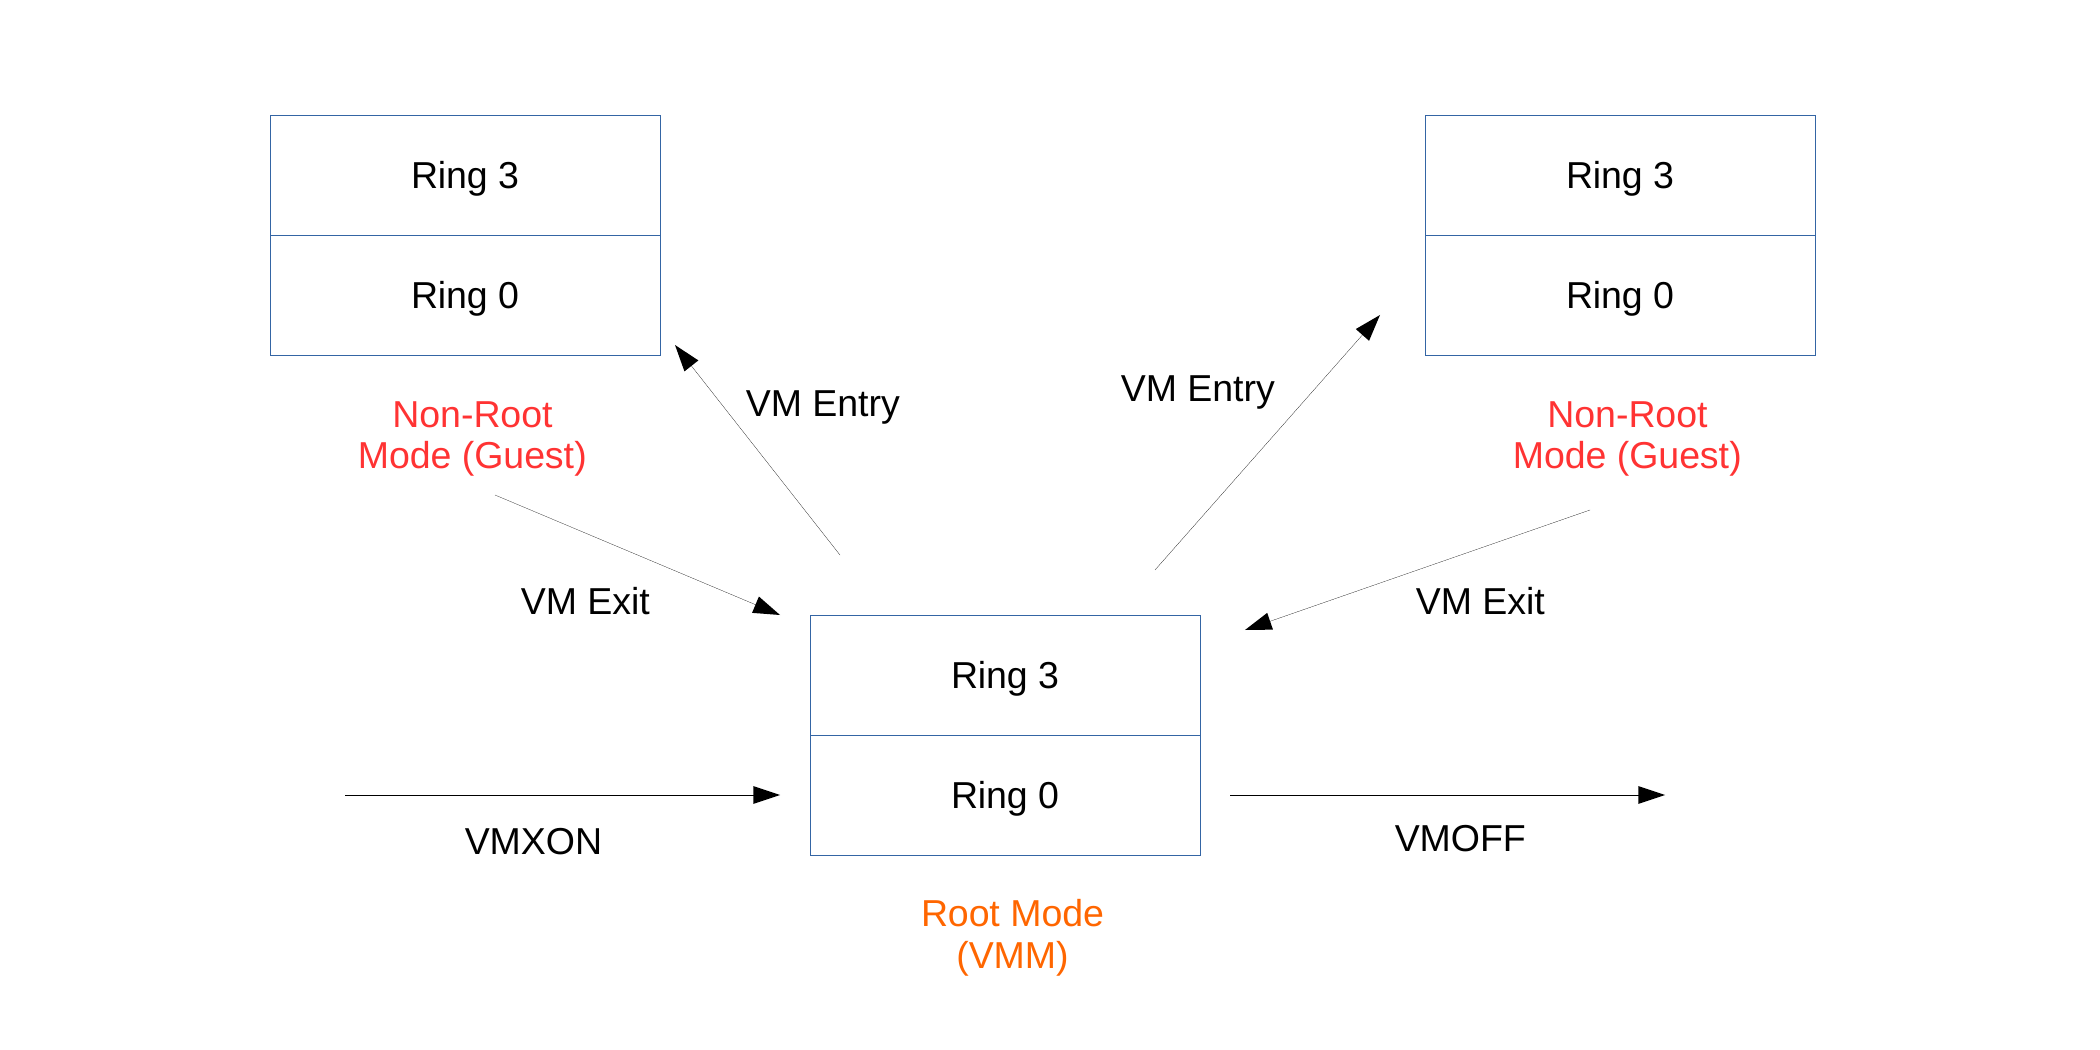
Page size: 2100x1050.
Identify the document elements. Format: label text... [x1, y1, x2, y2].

text_box Ring 0 [270, 235, 661, 356]
text_box Ring 3 [1425, 115, 1816, 235]
text_box Non-Root Mode (Guest) [1485, 385, 1771, 485]
text_box Non-Root Mode (Guest) [330, 385, 616, 485]
text_box VM Entry [731, 375, 916, 432]
text_box Ring 0 [810, 735, 1201, 856]
text_box Ring 3 [270, 115, 661, 235]
text_box Ring 0 [1425, 235, 1816, 356]
text_box VM Exit [1401, 573, 1561, 631]
text_box VM Exit [506, 573, 666, 631]
text_box VMXON [450, 813, 618, 871]
text_box Root Mode (VMM) [870, 885, 1156, 984]
text_box VM Entry [1106, 360, 1291, 417]
text_box VMOFF [1380, 810, 1542, 867]
text_box Ring 3 [810, 615, 1201, 735]
